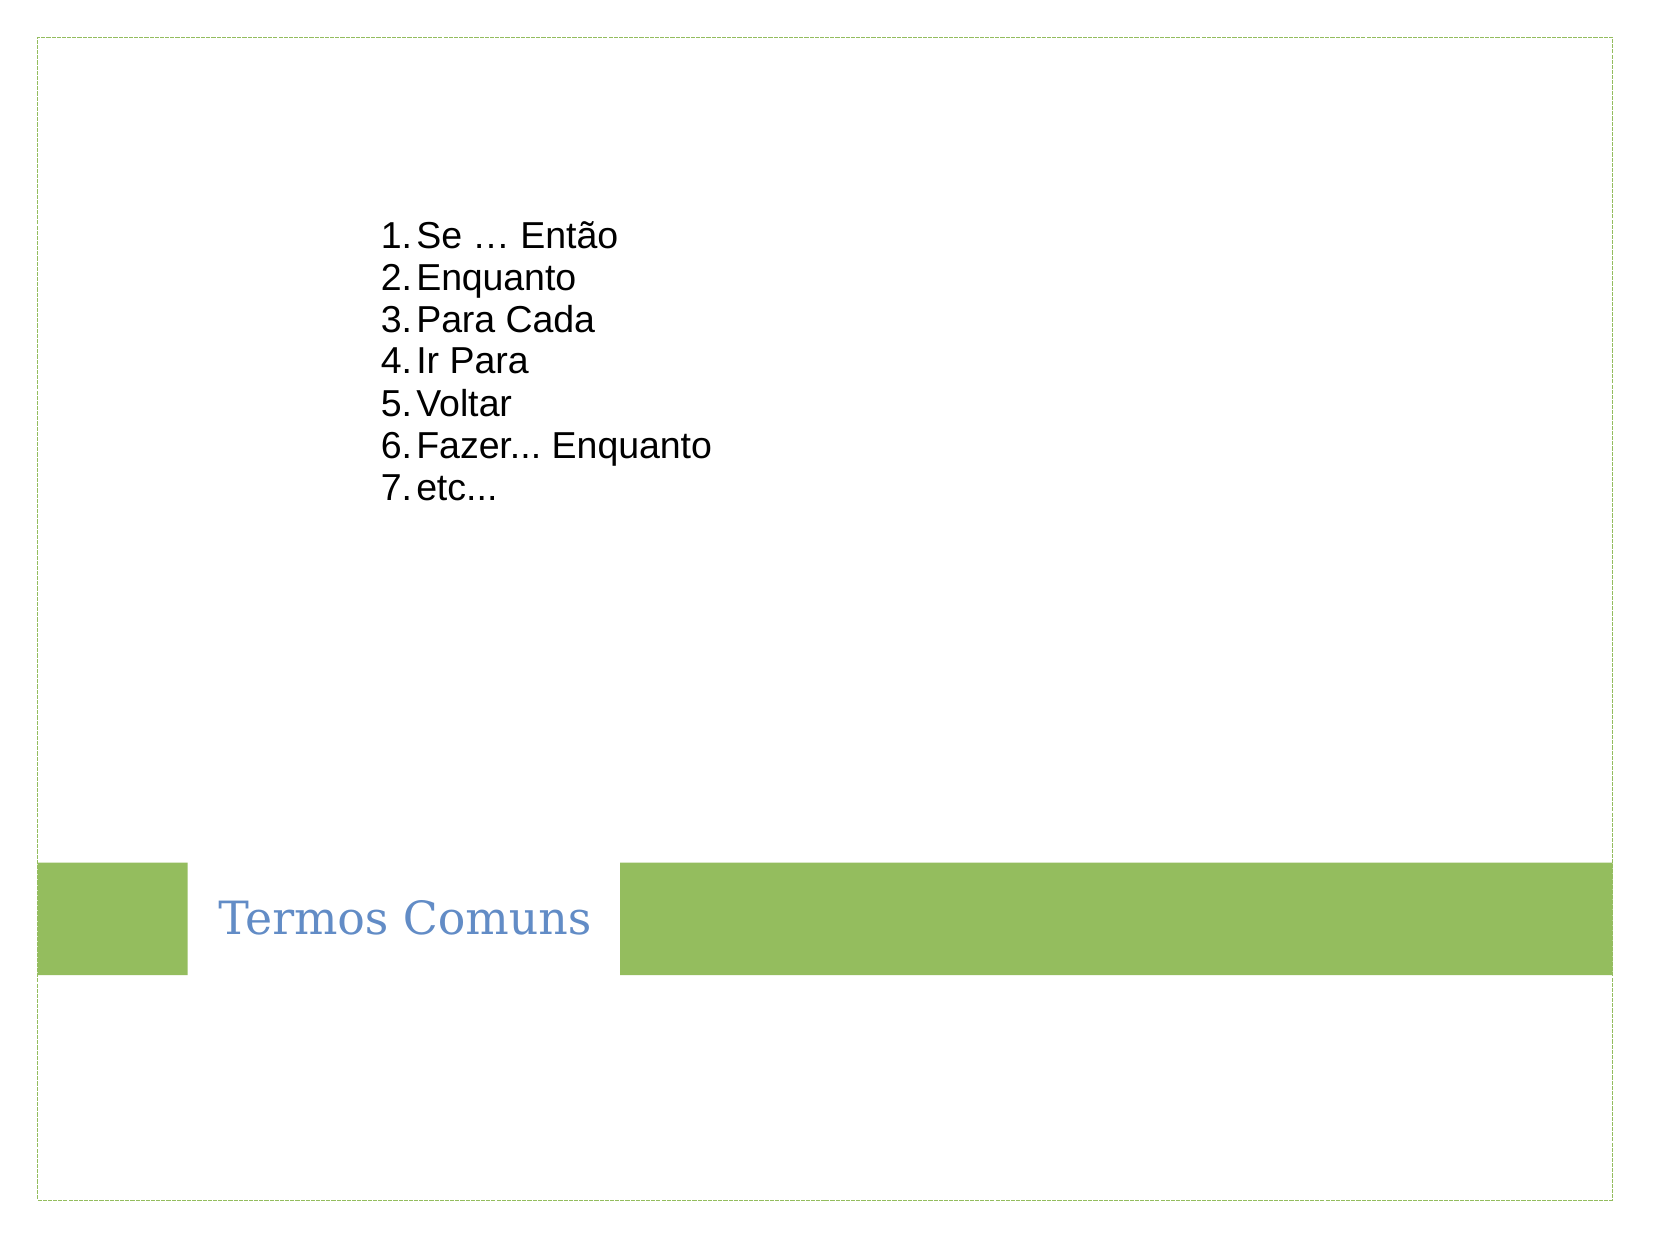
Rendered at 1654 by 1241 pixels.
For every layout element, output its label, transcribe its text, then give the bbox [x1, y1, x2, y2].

text_box [37, 862, 188, 976]
text_box Termos Comuns [203, 884, 607, 953]
text_box Se … Então Enquanto Para Cada Ir Para Voltar Fazer... Enquanto etc... [330, 206, 1424, 516]
text_box [620, 862, 1613, 976]
